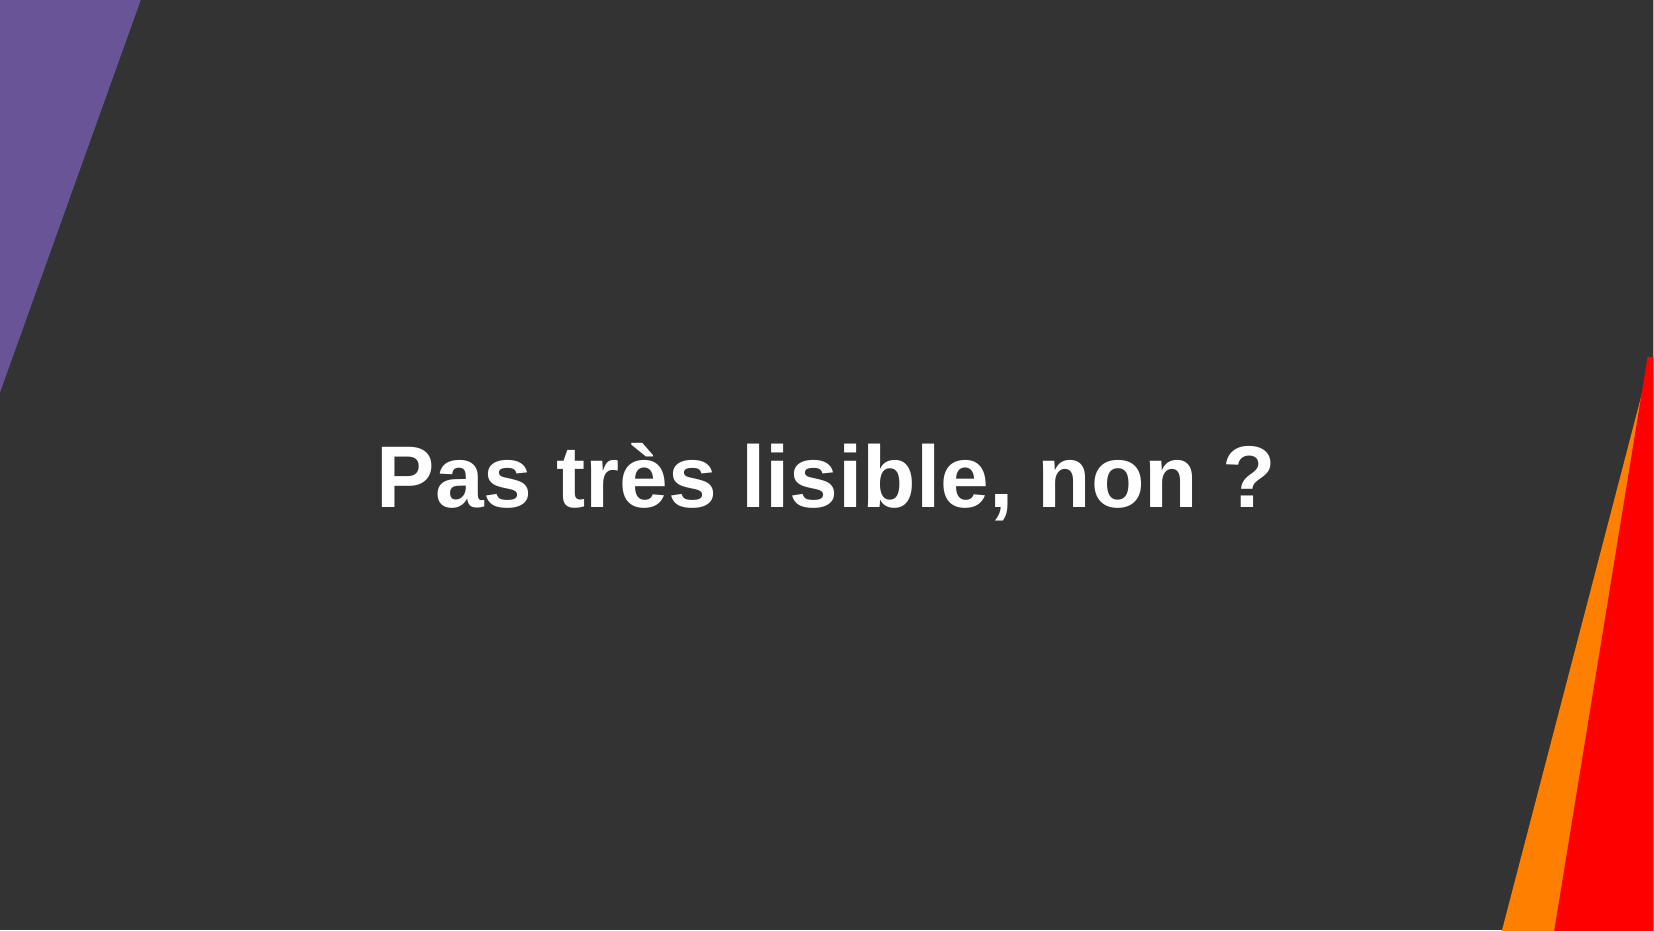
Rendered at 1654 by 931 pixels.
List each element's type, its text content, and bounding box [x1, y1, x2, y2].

text_box [1501, 356, 1654, 931]
text_box [0, 0, 141, 393]
title Pas très lisible, non ? [31, 428, 1622, 527]
